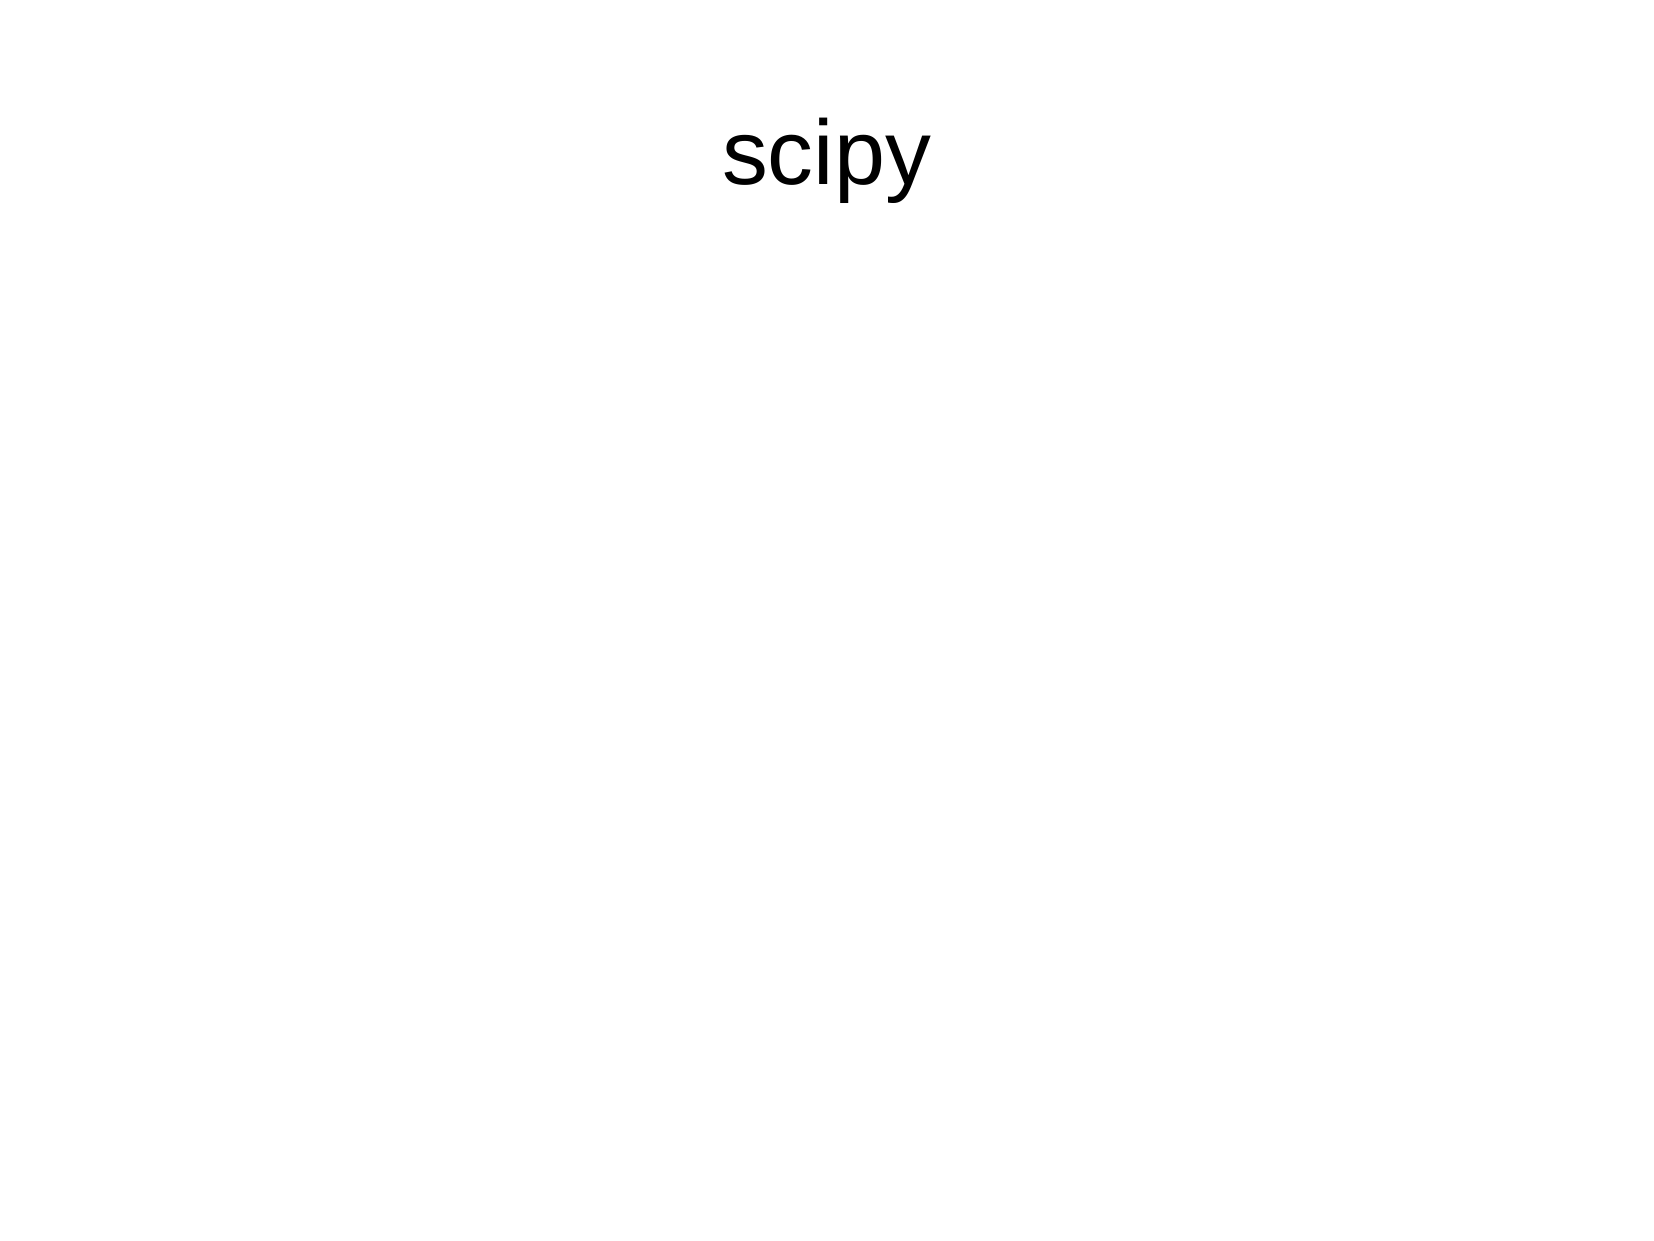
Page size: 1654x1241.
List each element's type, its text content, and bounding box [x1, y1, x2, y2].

title scipy [82, 49, 1571, 257]
